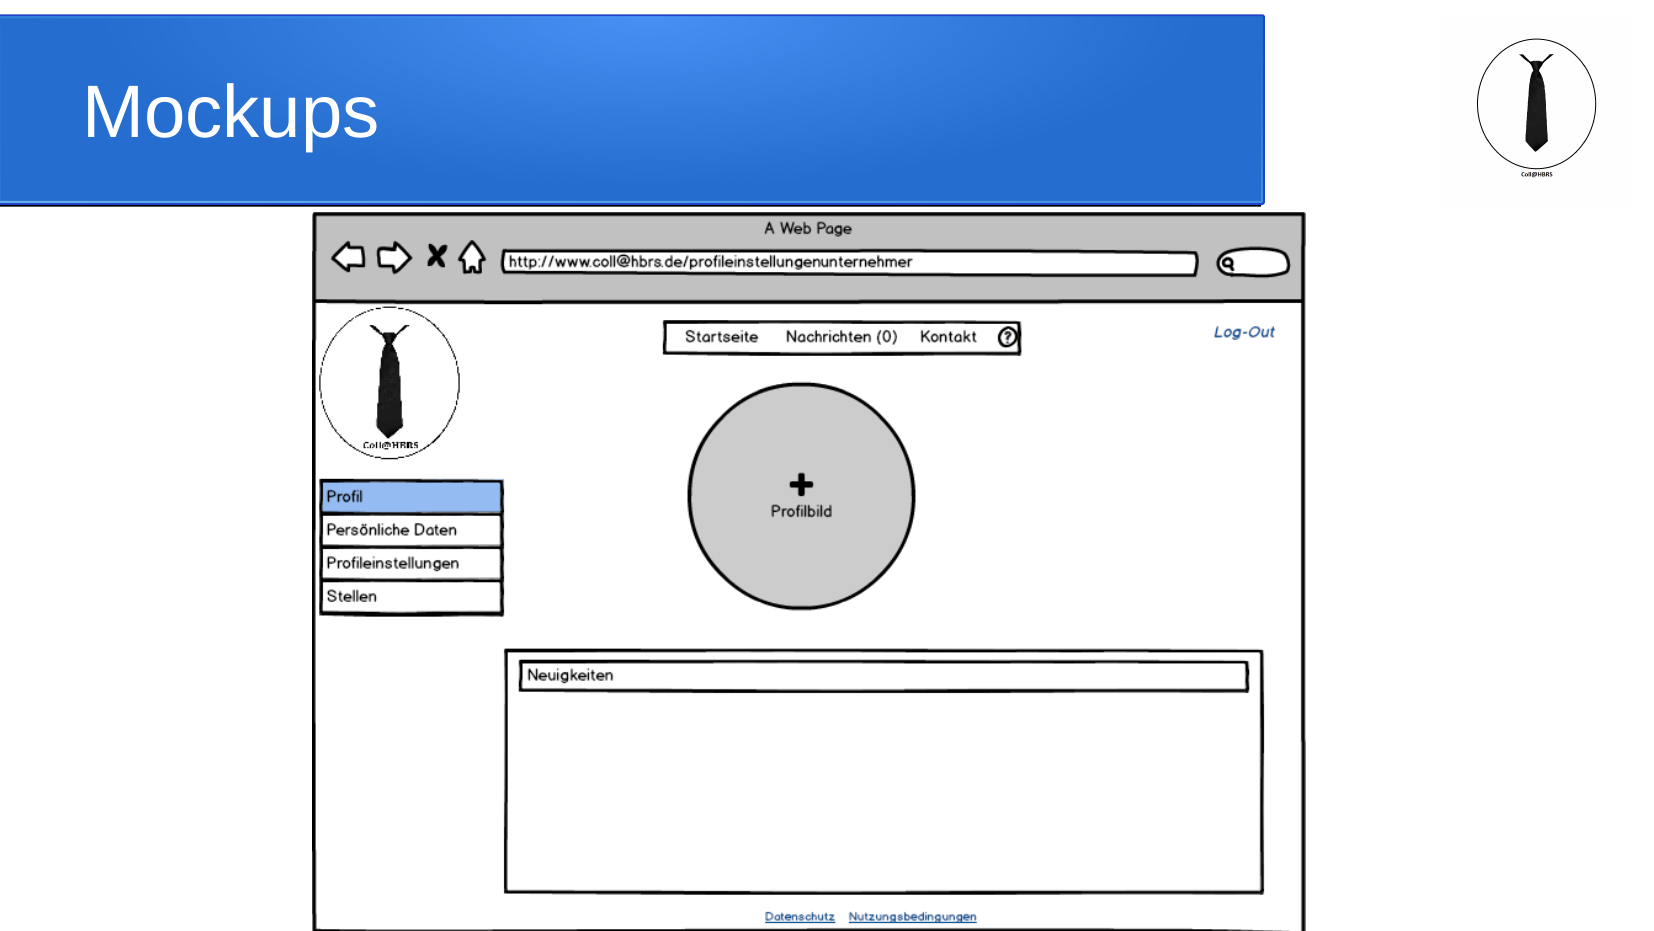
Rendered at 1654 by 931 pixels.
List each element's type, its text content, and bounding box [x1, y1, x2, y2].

picture [1439, 14, 1633, 207]
picture [312, 212, 1306, 931]
title Mockups [82, 35, 1235, 189]
